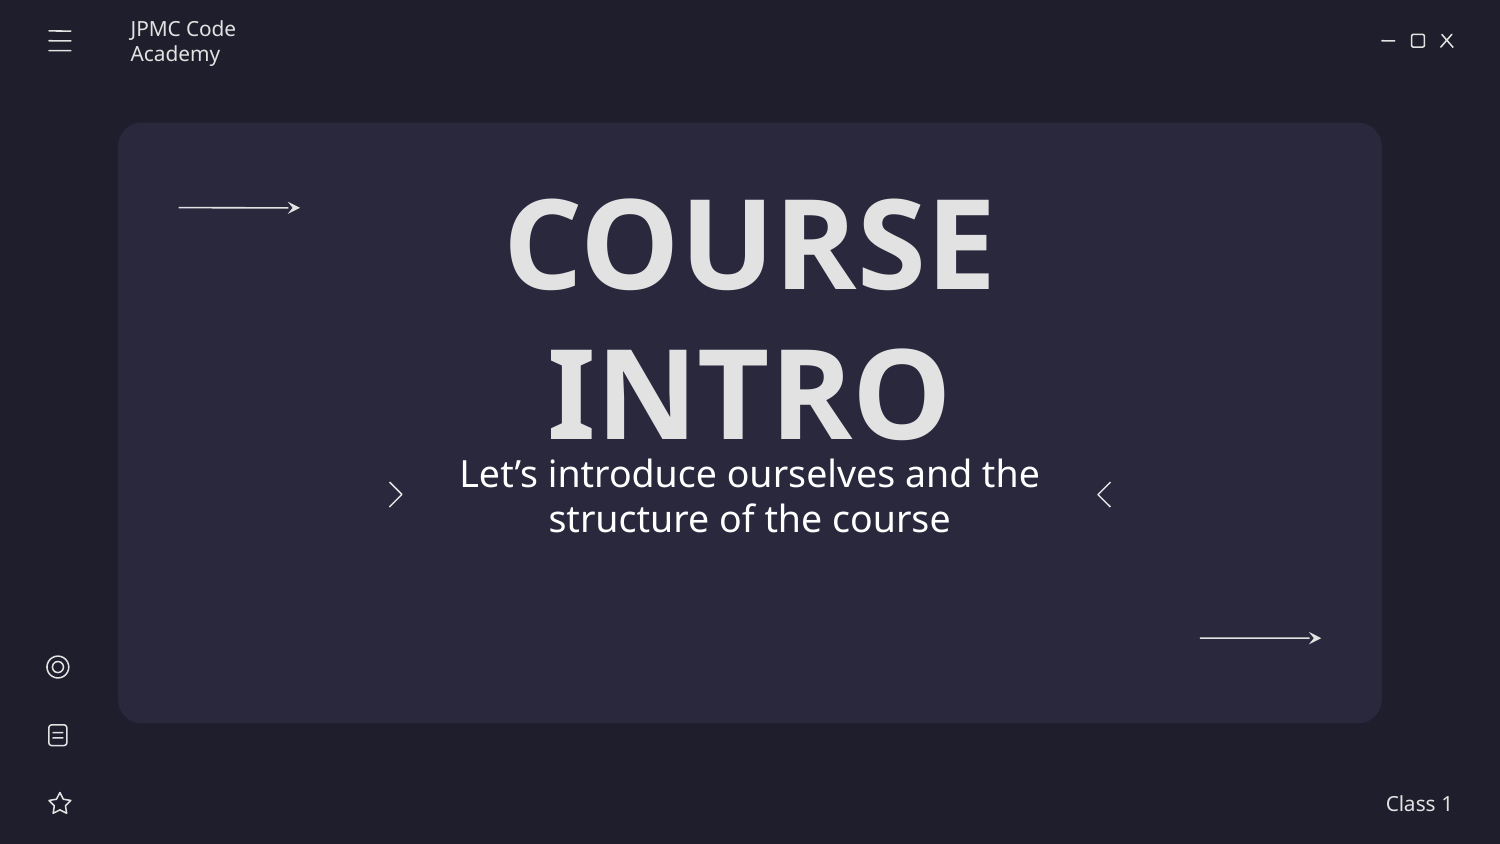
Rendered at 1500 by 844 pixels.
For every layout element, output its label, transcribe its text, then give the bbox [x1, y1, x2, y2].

subtitle Class 1 [1278, 780, 1453, 826]
subtitle JPMC Code Academy [130, 18, 306, 64]
subtitle Let’s introduce ourselves and the structure of the course [402, 421, 1098, 568]
title COURSE INTRO [294, 207, 1206, 422]
